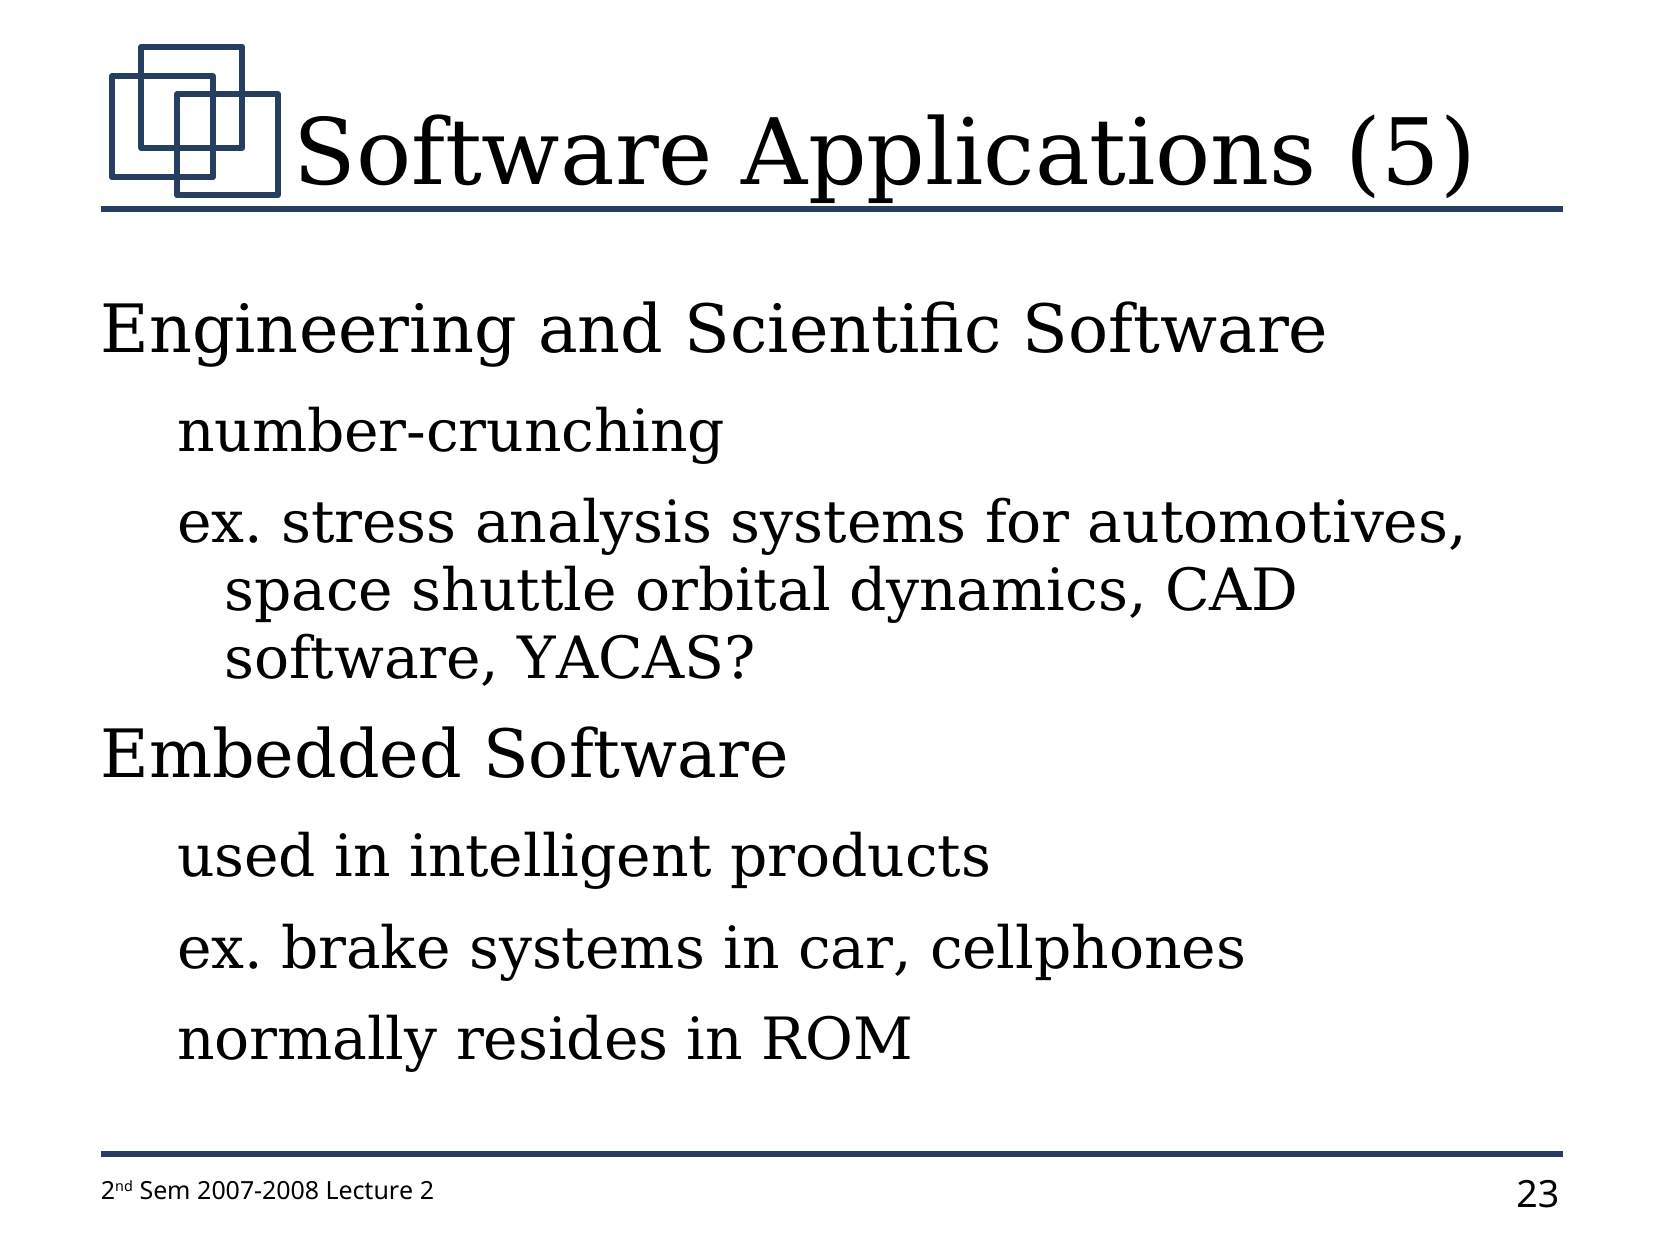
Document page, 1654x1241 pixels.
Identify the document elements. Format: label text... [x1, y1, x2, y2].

title Software Applications (5) [82, 49, 1571, 257]
list Engineering and Scientific Software number-crunching ex. stress analysis systems for automotives, space shuttle orbital dynamics, CAD software, YACAS? Embedded Software used in intelligent products ex. brake systems in car, cellphones normally resides in ROM [82, 290, 1571, 1109]
